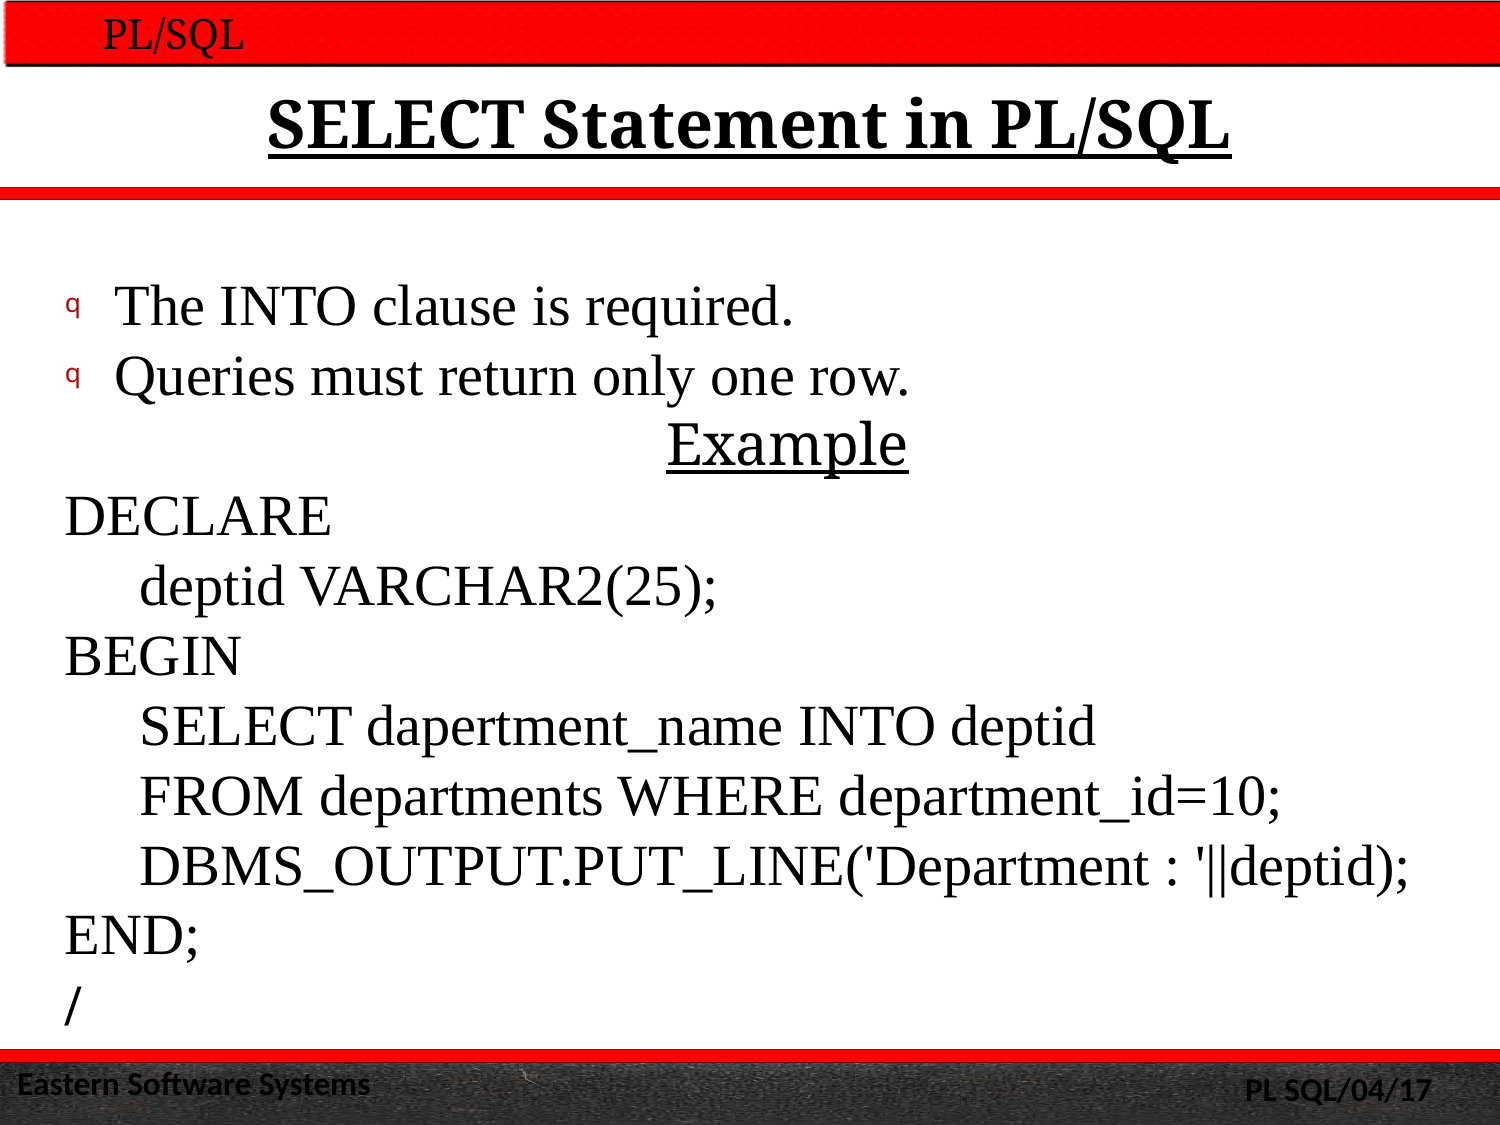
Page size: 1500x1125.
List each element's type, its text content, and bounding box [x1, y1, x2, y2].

picture [0, 1049, 1500, 1125]
picture [0, 0, 1500, 69]
text_box PL SQL/04/17 [480, 1060, 1500, 1125]
text_box Eastern Software Systems [2, 1054, 394, 1110]
text_box SELECT Statement in PL/SQL [0, 74, 1500, 170]
text_box PL/SQL [87, 0, 288, 65]
picture [0, 187, 1500, 200]
text_box The INTO clause is required. Queries must return only one row. Example DECLARE deptid VARCHAR2(25); BEGIN SELECT dapertment_name INTO deptid FROM departments WHERE department_id=10; DBMS_OUTPUT.PUT_LINE('Department : '||deptid); END; / [50, 259, 1500, 1045]
